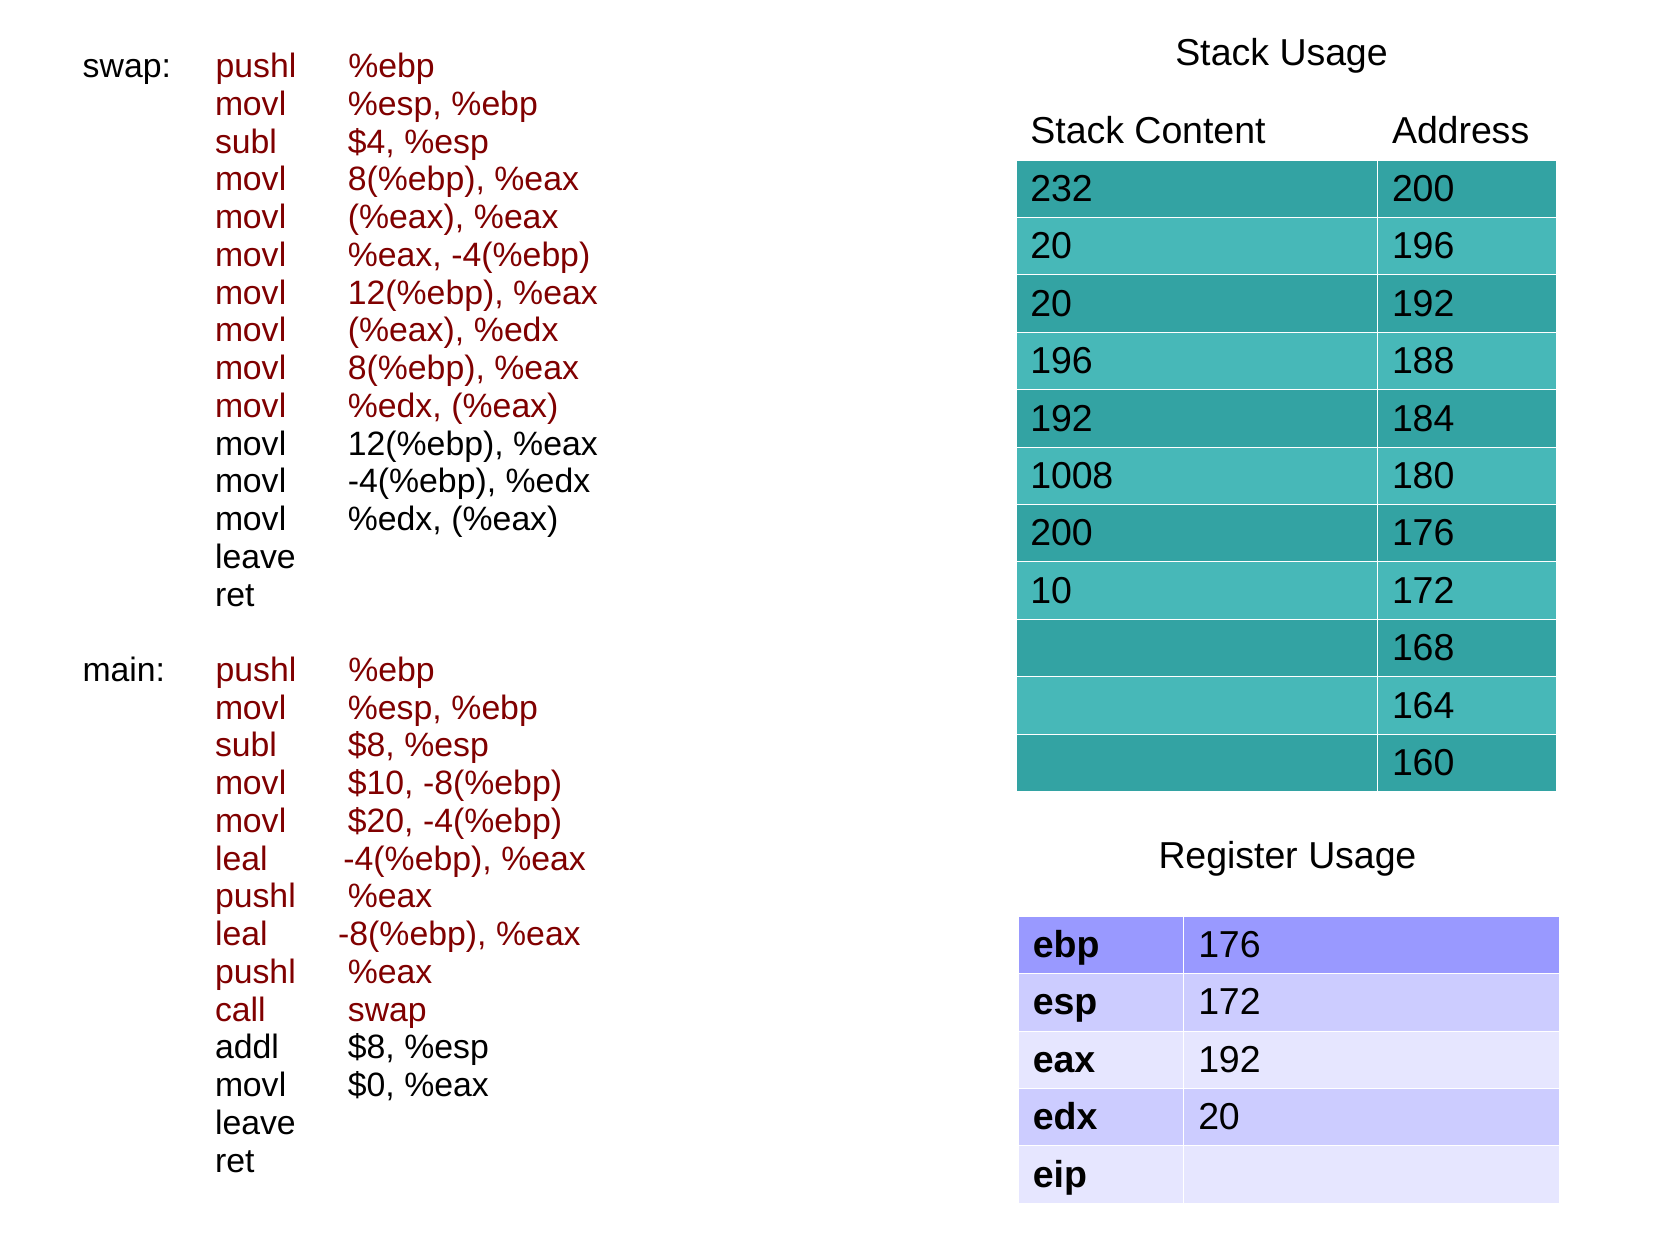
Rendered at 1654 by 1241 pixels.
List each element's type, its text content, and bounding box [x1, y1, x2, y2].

table_cell eip [1019, 1146, 1183, 1203]
table_cell 180 [1378, 448, 1556, 504]
table_cell [1184, 1146, 1559, 1203]
table_cell edx [1019, 1089, 1183, 1145]
table_cell [1017, 735, 1377, 791]
table_cell 192 [1184, 1032, 1559, 1088]
table_cell esp [1019, 974, 1183, 1031]
table_header Stack Content [1017, 103, 1377, 160]
table_header ebp [1019, 917, 1183, 973]
table_cell 200 [1017, 505, 1377, 561]
table_cell 188 [1378, 333, 1556, 389]
table_cell 184 [1378, 390, 1556, 447]
table_cell 164 [1378, 677, 1556, 734]
table_cell [1017, 620, 1377, 676]
text_box Stack Usage [1009, 23, 1554, 81]
table_cell 20 [1184, 1089, 1559, 1145]
table_cell 192 [1017, 390, 1377, 447]
table_cell [1017, 677, 1377, 734]
table_cell 160 [1378, 735, 1556, 791]
table_cell 196 [1017, 333, 1377, 389]
table_cell 196 [1378, 218, 1556, 274]
table_cell 20 [1017, 218, 1377, 274]
table_cell 172 [1184, 974, 1559, 1031]
table_cell 1008 [1017, 448, 1377, 504]
table_cell 10 [1017, 562, 1377, 619]
list swap: pushl %ebp movl %esp, %ebp subl $4, %esp movl 8(%ebp), %eax movl (%eax), %eax movl %eax, -4(%ebp) movl 12(%ebp), %eax movl (%eax), %edx movl 8(%ebp), %eax movl %edx, (%eax) movl 12(%ebp), %eax movl -4(%ebp), %edx movl %edx, (%eax) leave ret main: pushl %ebp movl %esp, %ebp subl $8, %esp movl $10, -8(%ebp) movl $20, -4(%ebp) leal -4(%ebp), %eax pushl %eax leal -8(%ebp), %eax pushl %eax call swap addl $8, %esp movl $0, %eax leave ret [82, 47, 969, 1182]
table_header 176 [1184, 917, 1559, 973]
table_cell 176 [1378, 505, 1556, 561]
table_cell eax [1019, 1032, 1183, 1088]
text_box Register Usage [1015, 826, 1560, 884]
table_cell 192 [1378, 275, 1556, 332]
table_cell 168 [1378, 620, 1556, 676]
table_cell 172 [1378, 562, 1556, 619]
table_cell 200 [1378, 161, 1556, 217]
table_cell 232 [1017, 161, 1377, 217]
table_cell 20 [1017, 275, 1377, 332]
table_header Address [1378, 103, 1556, 160]
